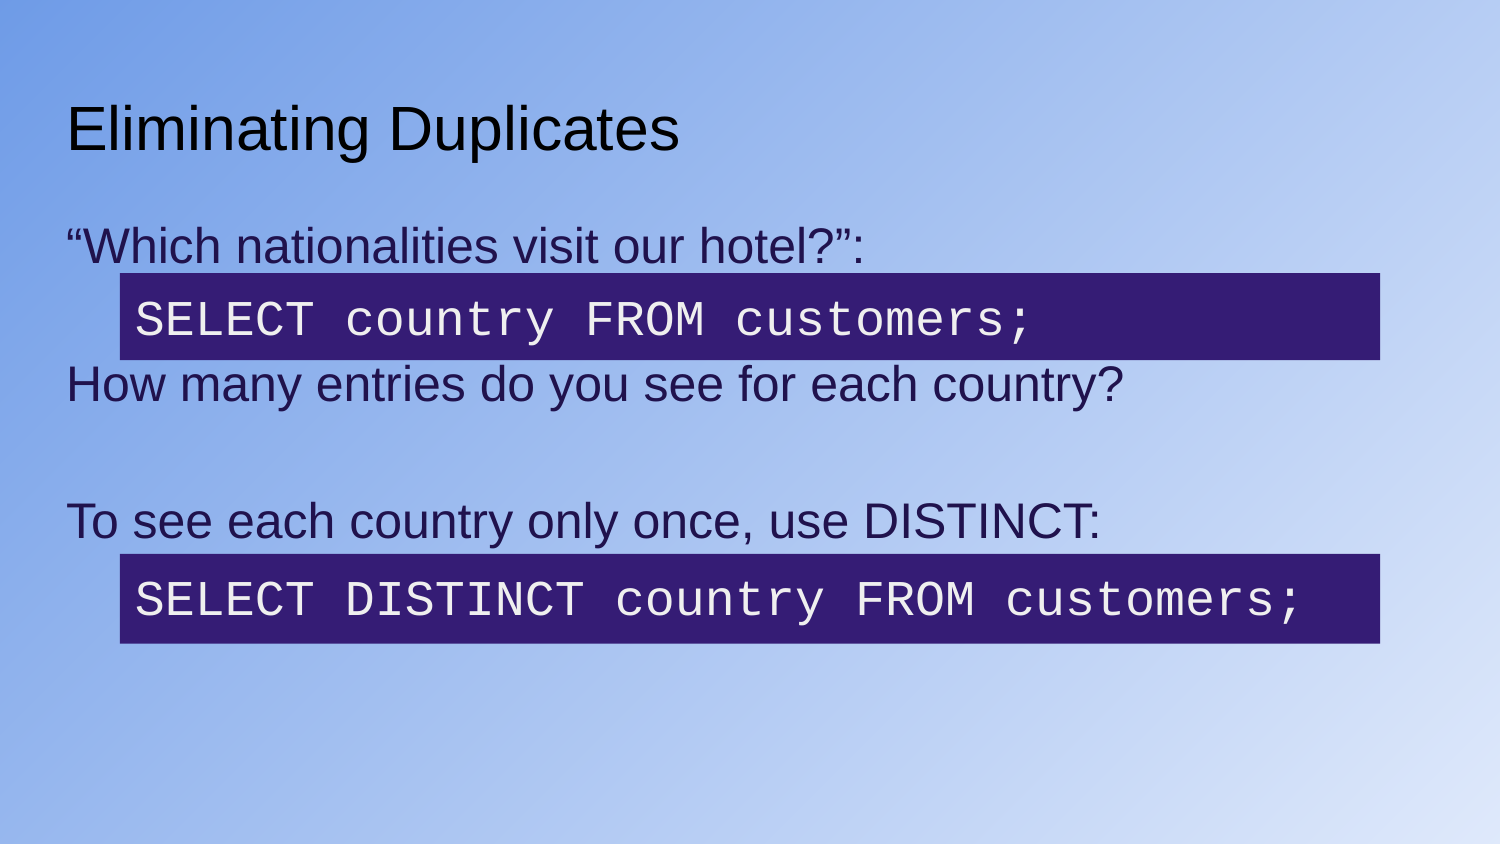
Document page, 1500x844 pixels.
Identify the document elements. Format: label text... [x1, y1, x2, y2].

text_box SELECT DISTINCT country FROM customers; [119, 553, 1381, 644]
title Eliminating Duplicates [51, 72, 1449, 167]
text_box SELECT country FROM customers; [119, 273, 1381, 361]
list “Which nationalities visit our hotel?”: How many entries do you see for each country? To see each country only once, use DISTINCT: [51, 189, 1449, 750]
